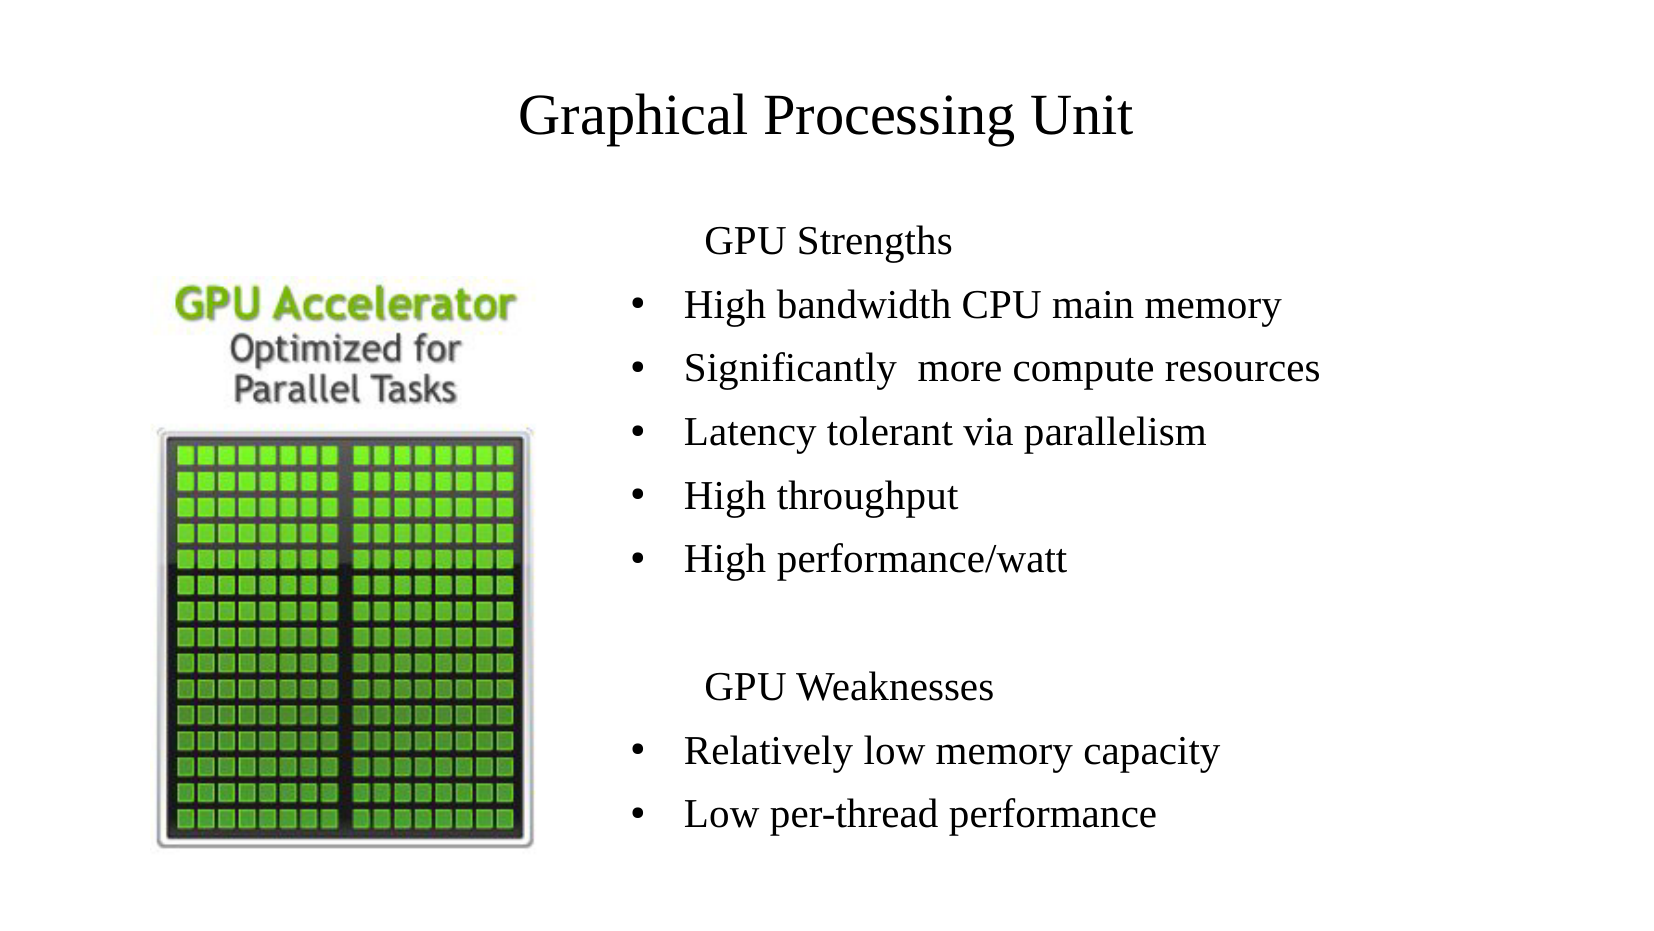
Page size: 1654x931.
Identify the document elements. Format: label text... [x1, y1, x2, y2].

list GPU Strengths High bandwidth CPU main memory Significantly more compute resources Latency tolerant via parallelism High throughput High performance/watt GPU Weaknesses Relatively low memory capacity Low per-thread performance [630, 217, 1572, 841]
title Graphical Processing Unit [82, 37, 1571, 193]
picture [150, 276, 601, 856]
